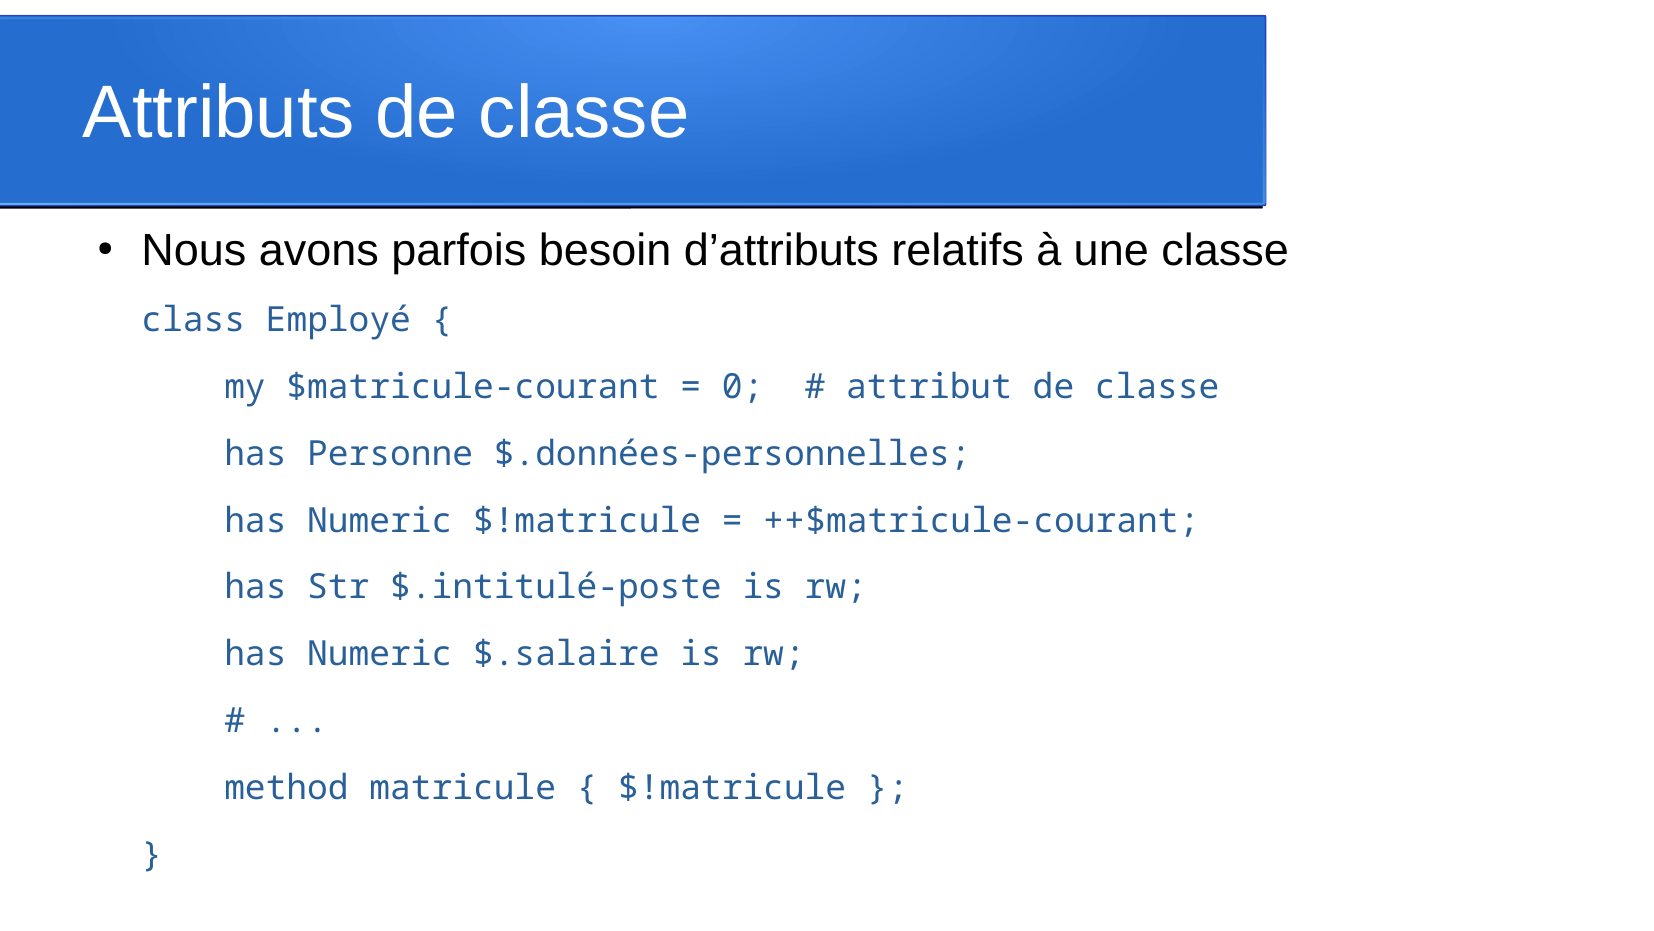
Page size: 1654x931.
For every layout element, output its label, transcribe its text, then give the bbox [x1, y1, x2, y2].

list Nous avons parfois besoin d’attributs relatifs à une classe class Employé { my $matricule-courant = 0; # attribut de classe has Personne $.données-personnelles; has Numeric $!matricule = ++$matricule-courant; has Str $.intitulé-poste is rw; has Numeric $.salaire is rw; # ... method matricule { $!matricule }; } [82, 224, 1571, 886]
picture [0, 13, 1270, 212]
title Attributs de classe [82, 35, 1235, 189]
